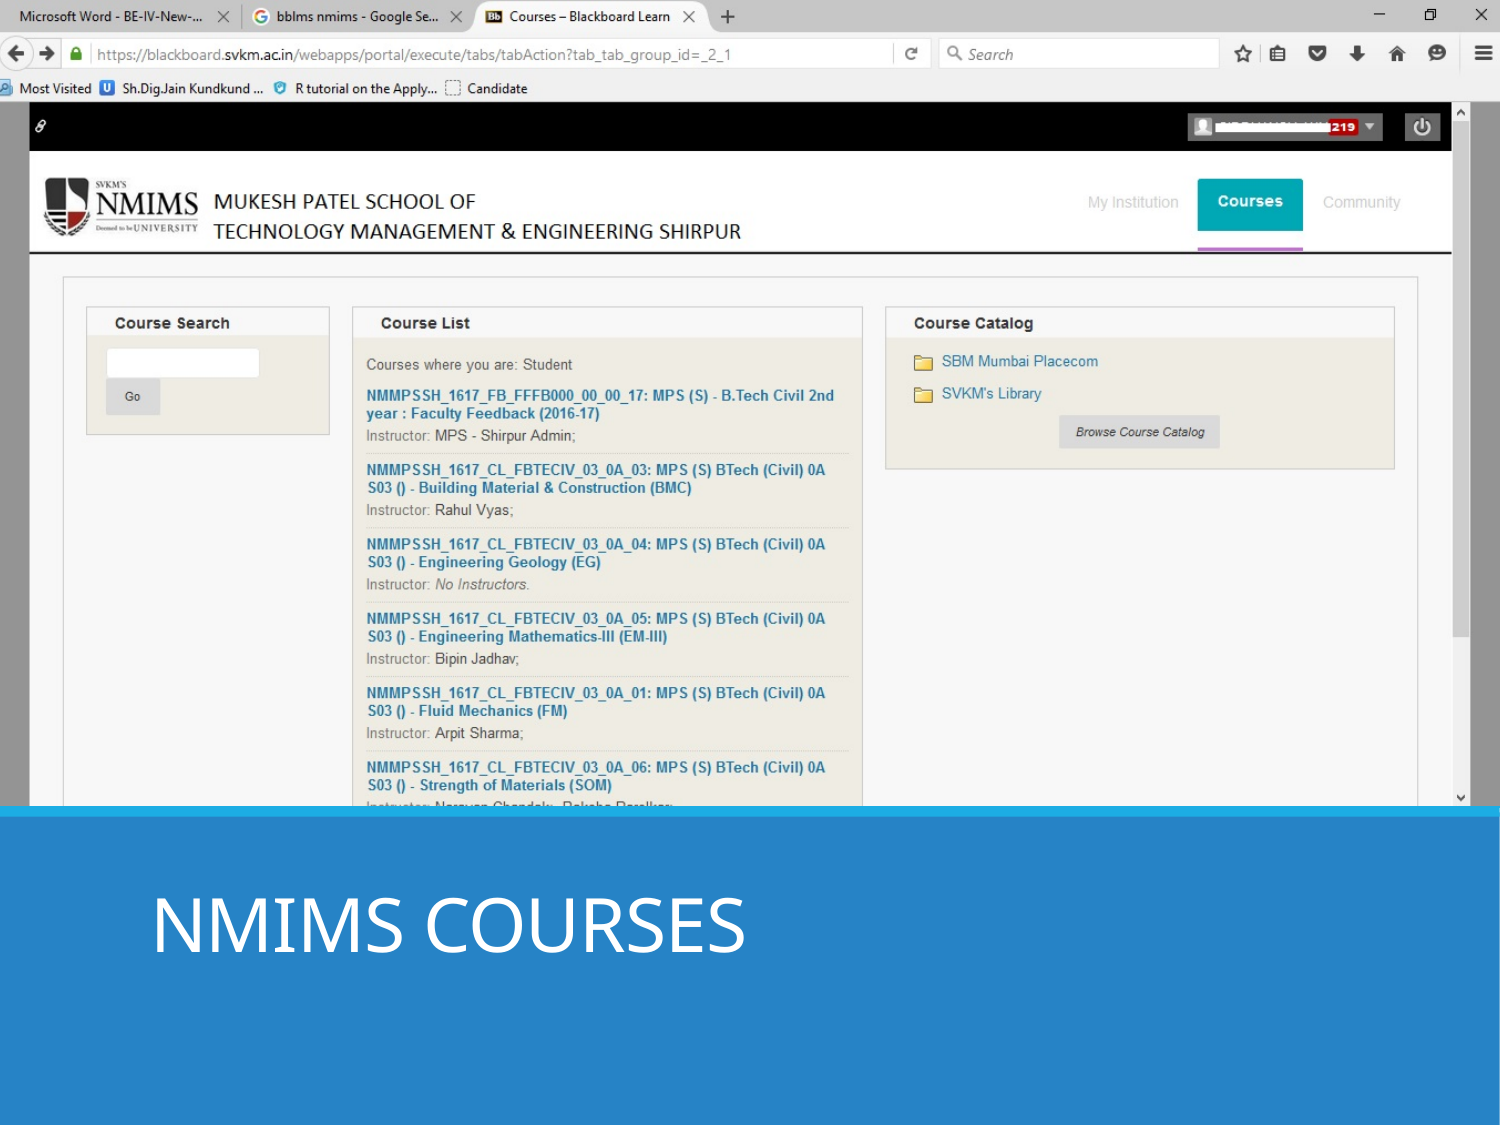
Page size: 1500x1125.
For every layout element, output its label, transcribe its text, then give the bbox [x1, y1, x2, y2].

picture [0, 0, 1500, 807]
title NMIMS COURSES [135, 832, 1380, 968]
